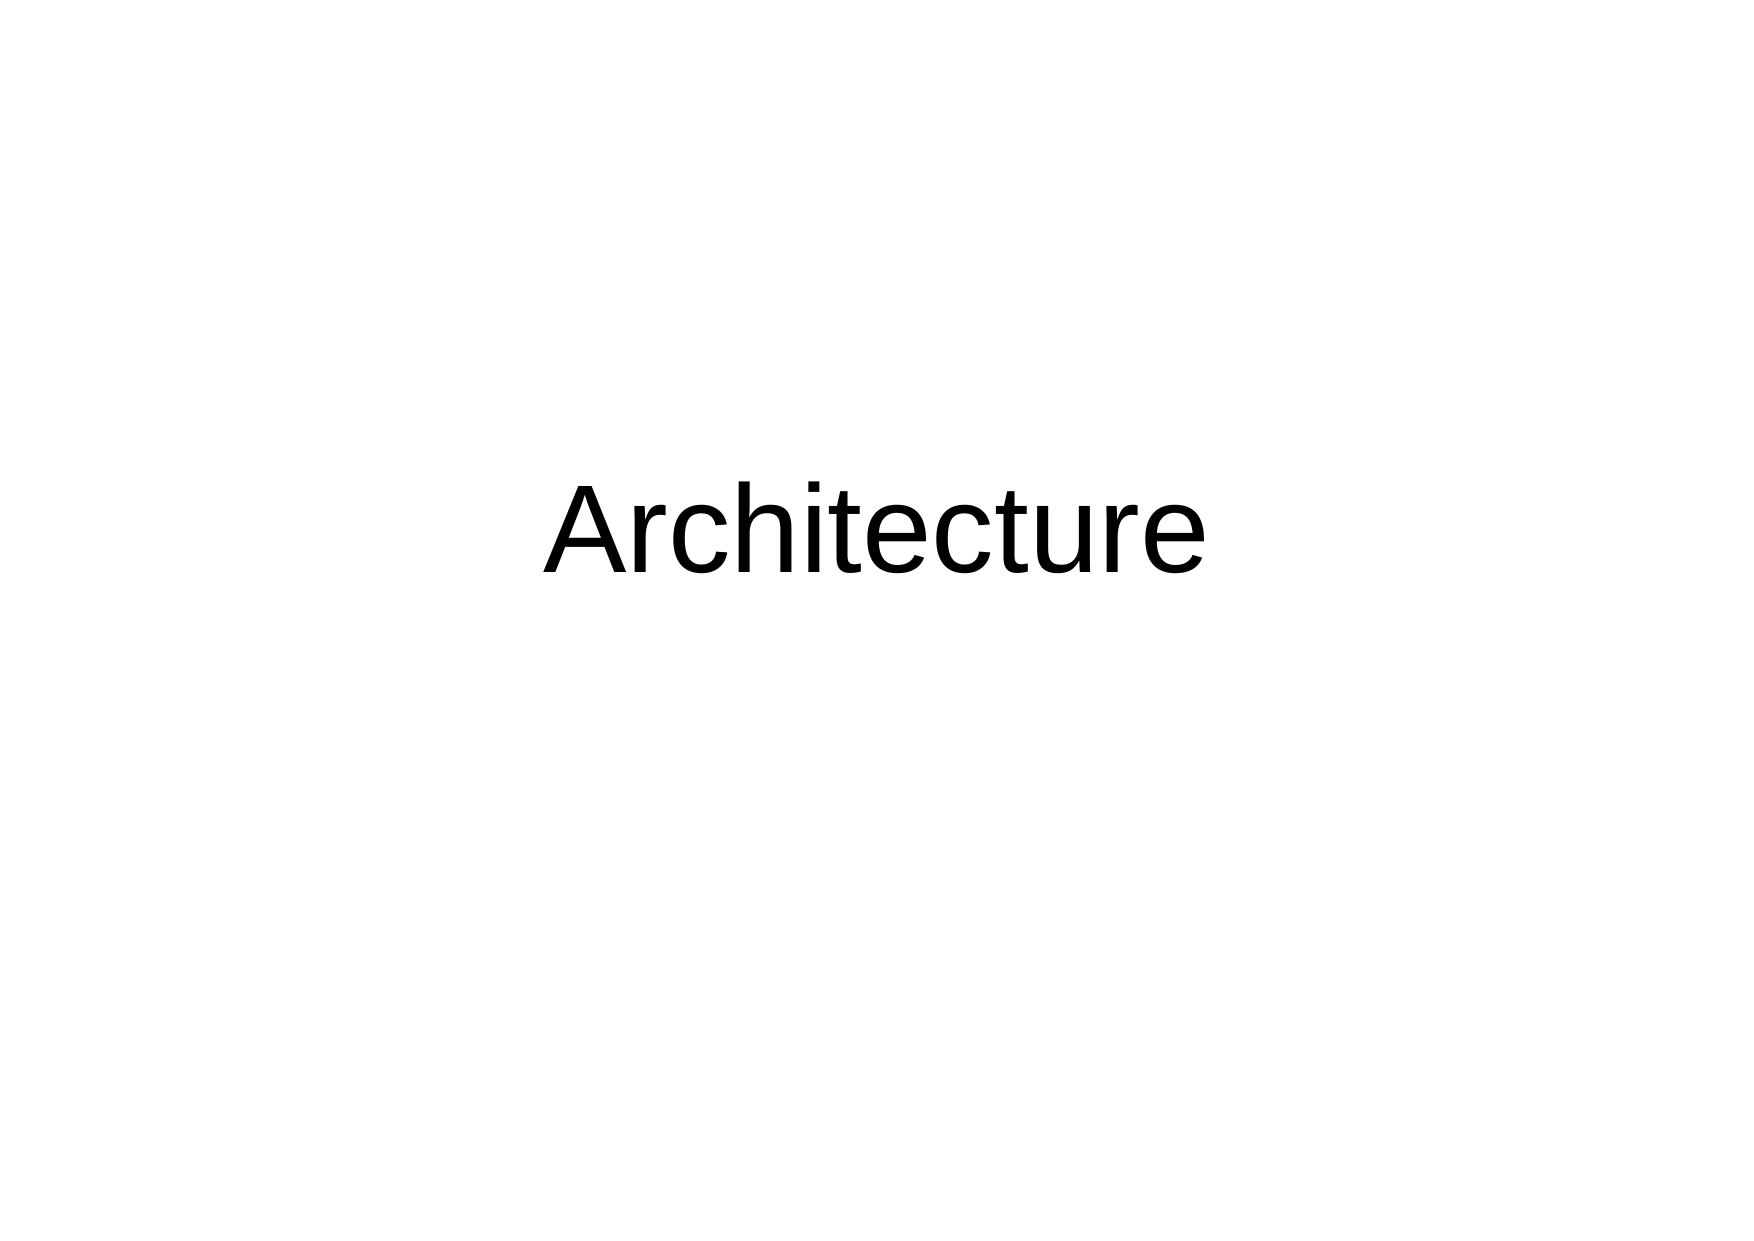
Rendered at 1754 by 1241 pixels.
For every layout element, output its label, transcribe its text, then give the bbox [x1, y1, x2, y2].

subtitle Architecture [87, 49, 1667, 1010]
